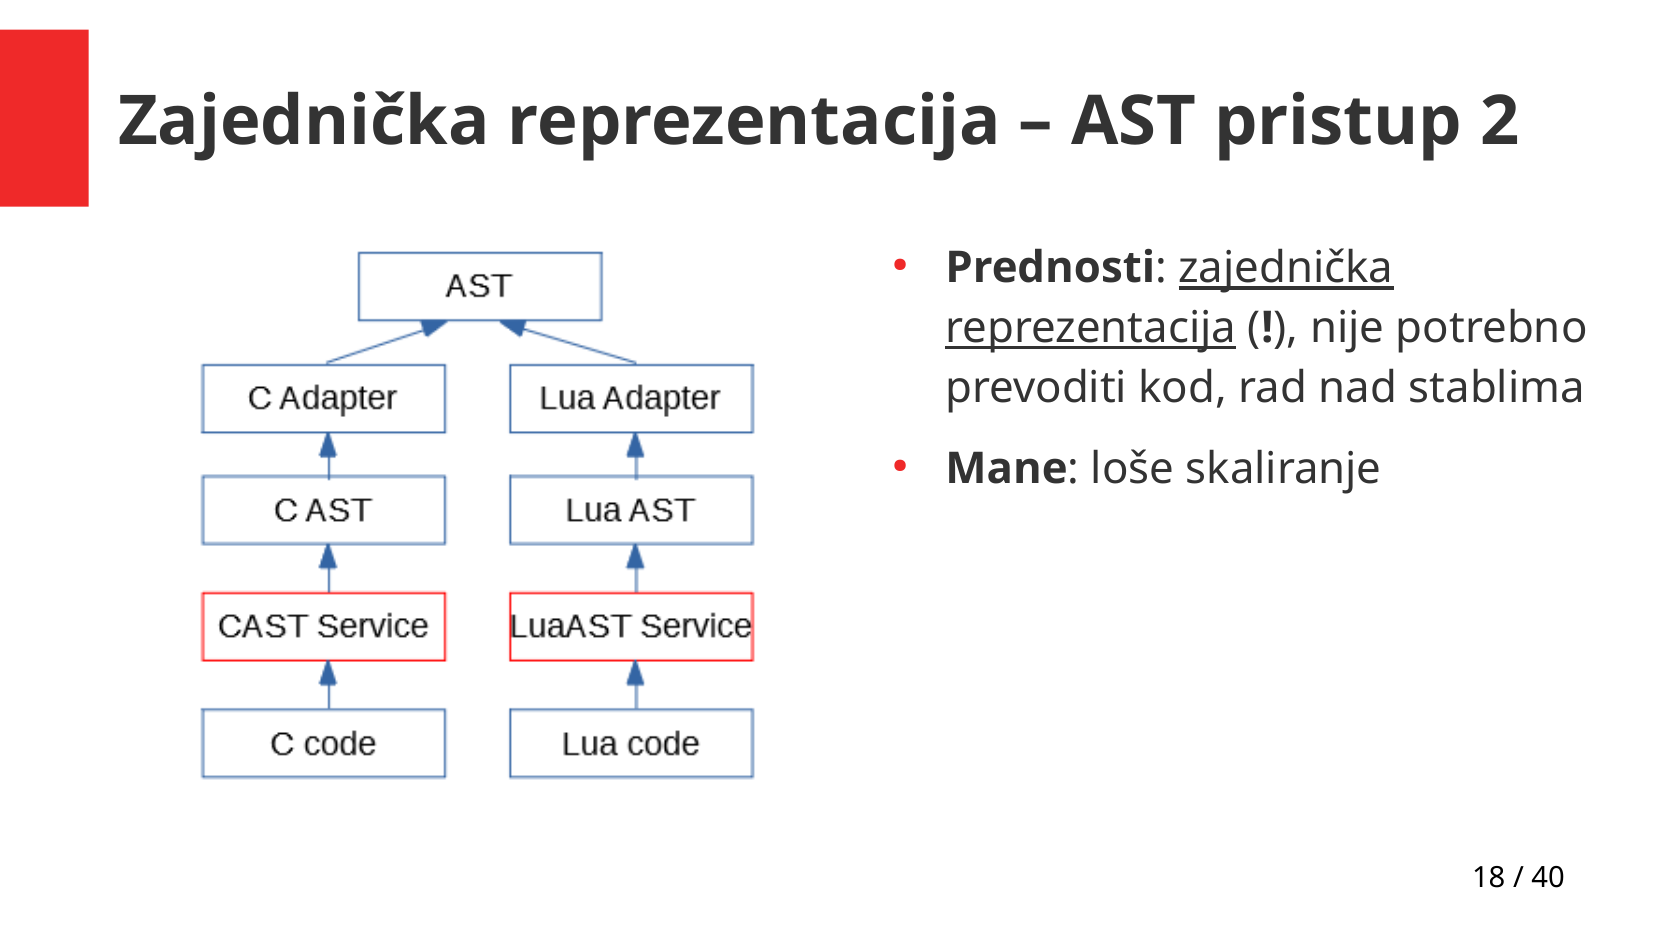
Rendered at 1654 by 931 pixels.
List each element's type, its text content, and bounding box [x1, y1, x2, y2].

list Prednosti: zajednička reprezentacija (!), nije potrebno prevoditi kod, rad nad stablima Mane: loše skaliranje [874, 236, 1596, 798]
title Zajednička reprezentacija – AST pristup 2 [118, 29, 1595, 207]
picture [192, 243, 764, 791]
